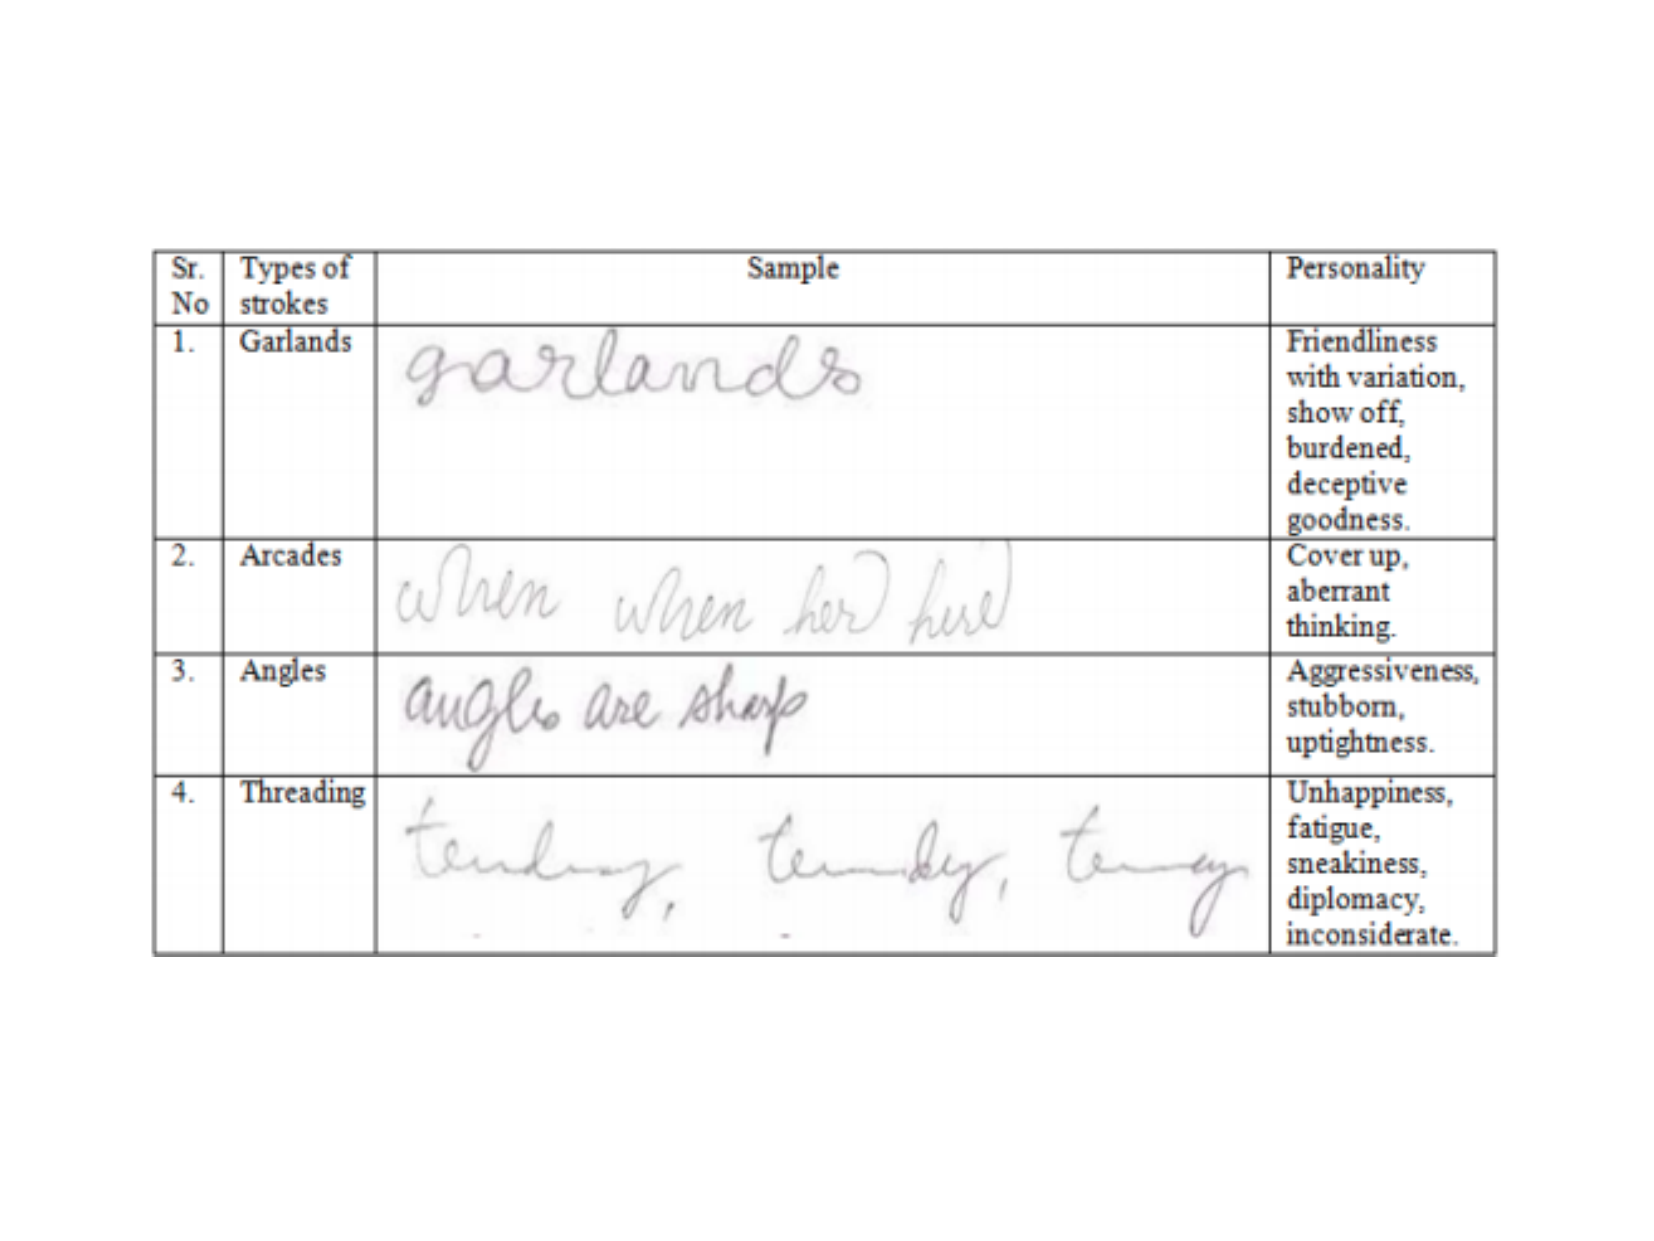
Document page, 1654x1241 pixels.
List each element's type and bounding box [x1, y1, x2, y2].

picture [150, 247, 1501, 957]
